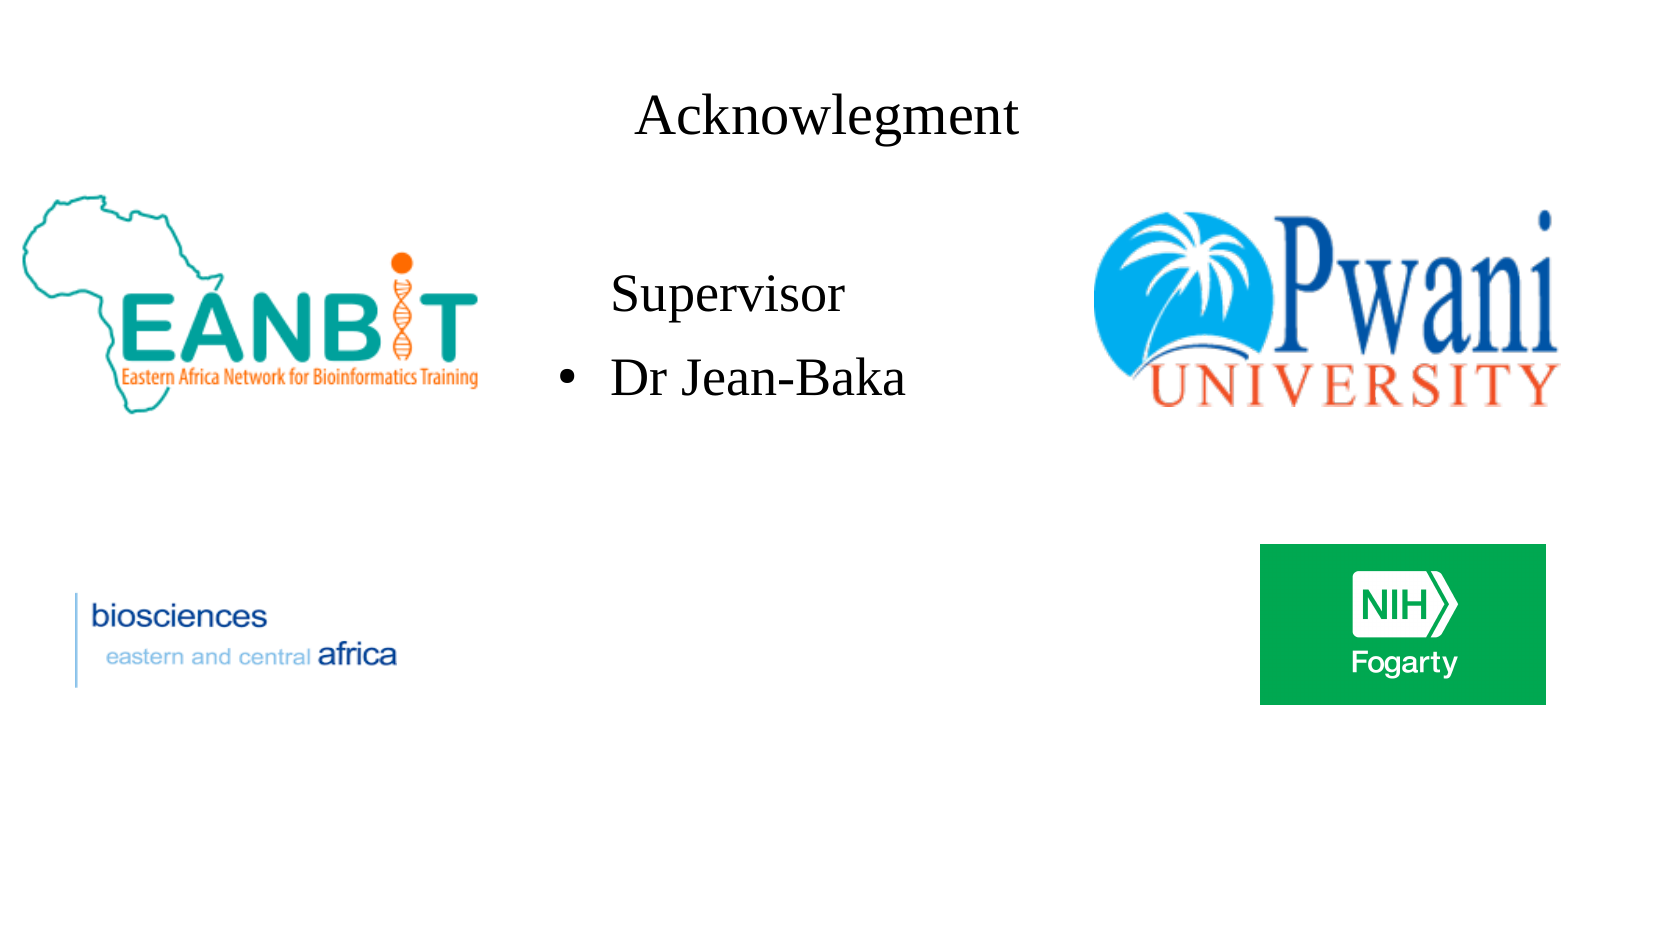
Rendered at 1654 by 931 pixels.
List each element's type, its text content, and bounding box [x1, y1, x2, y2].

picture [75, 509, 397, 772]
picture [1094, 209, 1561, 407]
picture [15, 192, 484, 419]
picture [1260, 544, 1546, 706]
list Supervisor Dr Jean-Baka [540, 180, 1066, 773]
title Acknowlegment [82, 37, 1571, 193]
